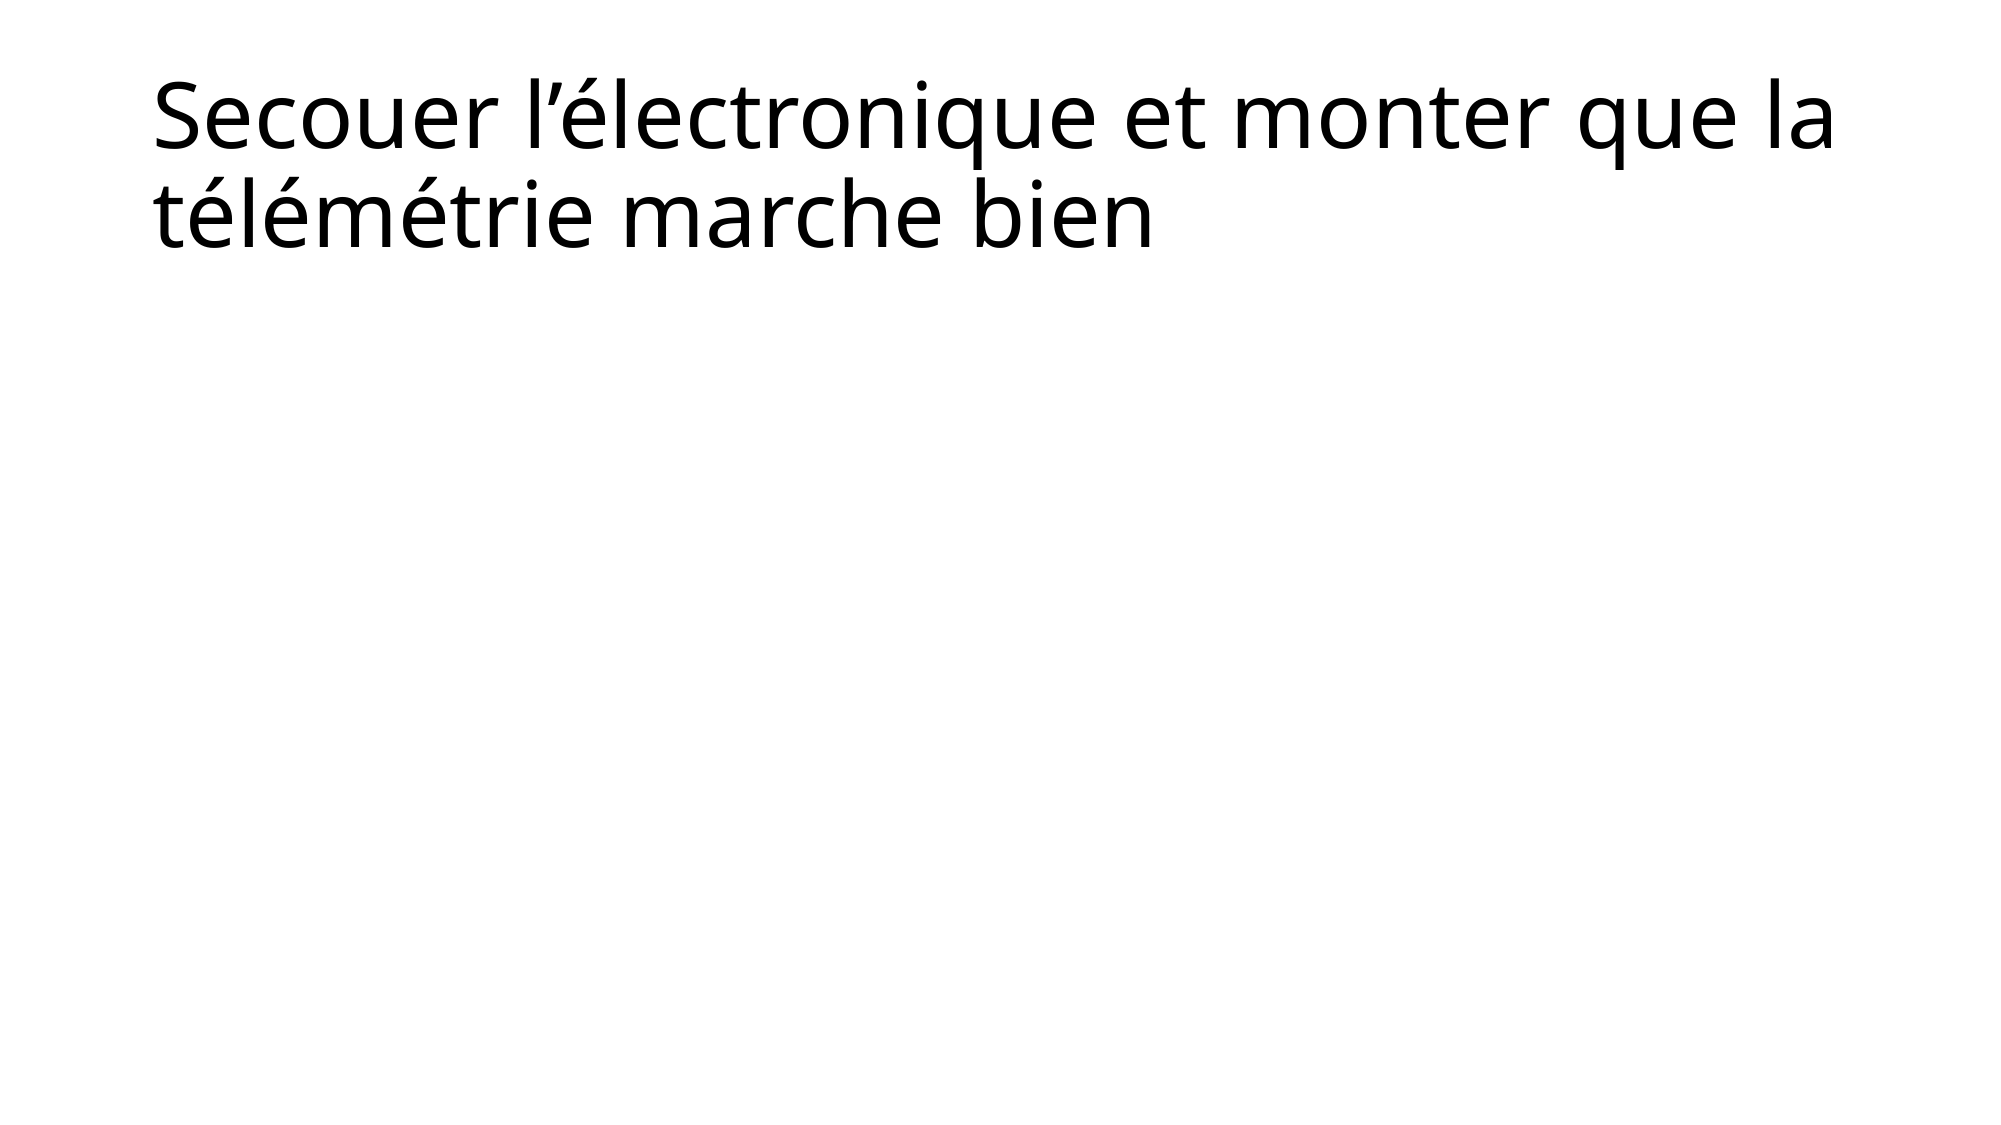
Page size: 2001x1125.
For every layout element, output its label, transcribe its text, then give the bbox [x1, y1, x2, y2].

title Secouer l’électronique et monter que la télémétrie marche bien [137, 59, 1863, 278]
